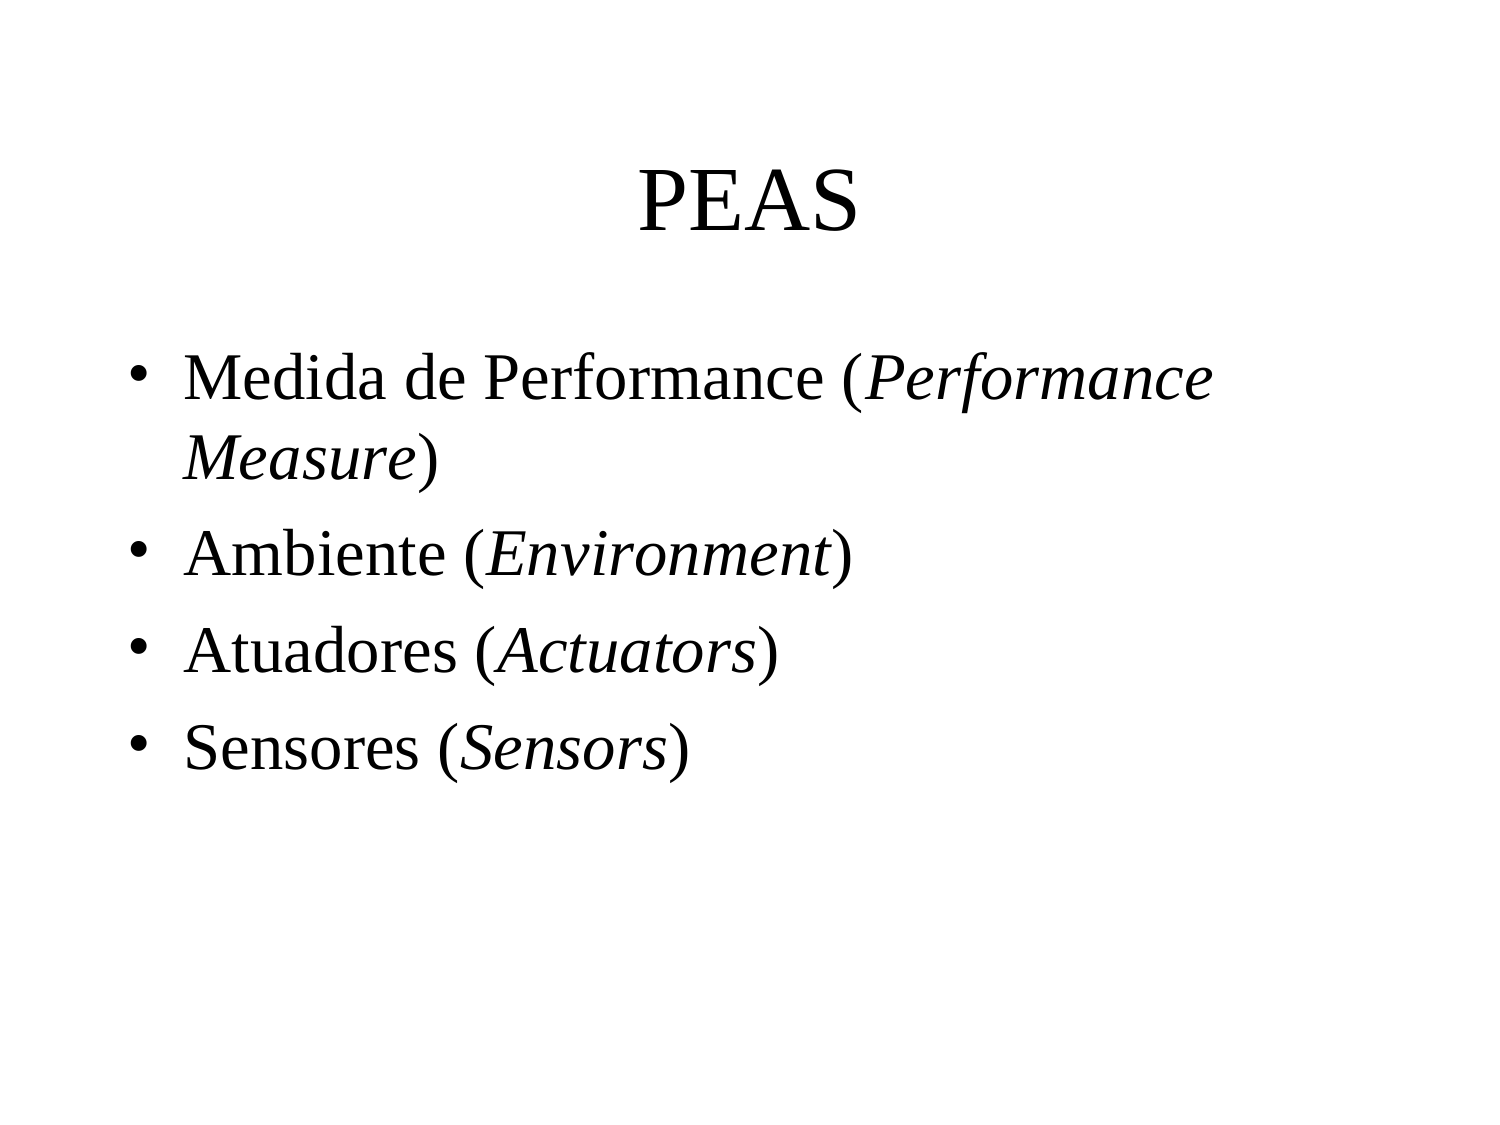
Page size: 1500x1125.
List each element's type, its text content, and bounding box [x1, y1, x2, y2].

title PEAS [112, 99, 1388, 288]
list Medida de Performance (Performance Measure) Ambiente (Environment) Atuadores (Actuators) Sensores (Sensors) [112, 324, 1388, 1001]
